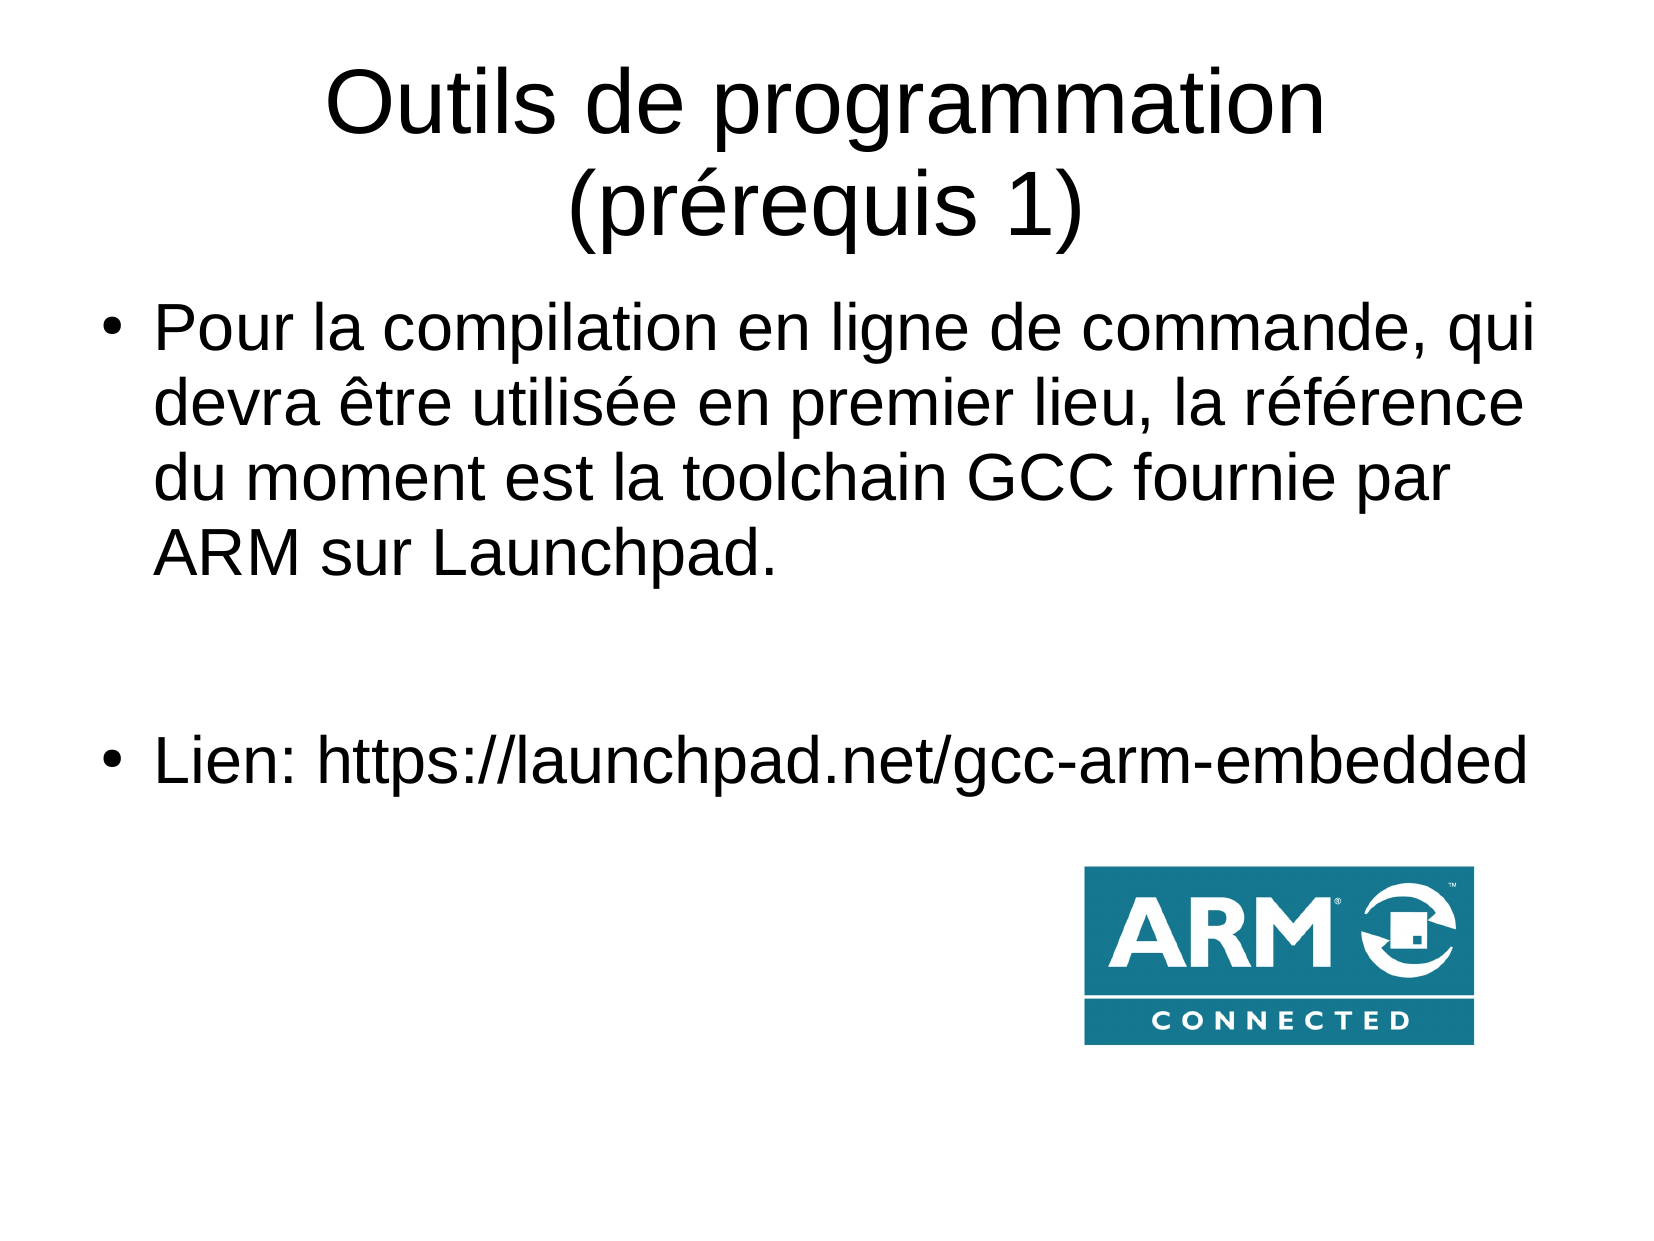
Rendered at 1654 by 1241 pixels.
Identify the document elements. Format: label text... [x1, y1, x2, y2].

list Pour la compilation en ligne de commande, qui devra être utilisée en premier lieu, la référence du moment est la toolchain GCC fournie par ARM sur Launchpad. Lien: https://launchpad.net/gcc-arm-embedded [82, 290, 1571, 1010]
title Outils de programmation (prérequis 1) [82, 49, 1571, 257]
picture [1079, 862, 1477, 1048]
